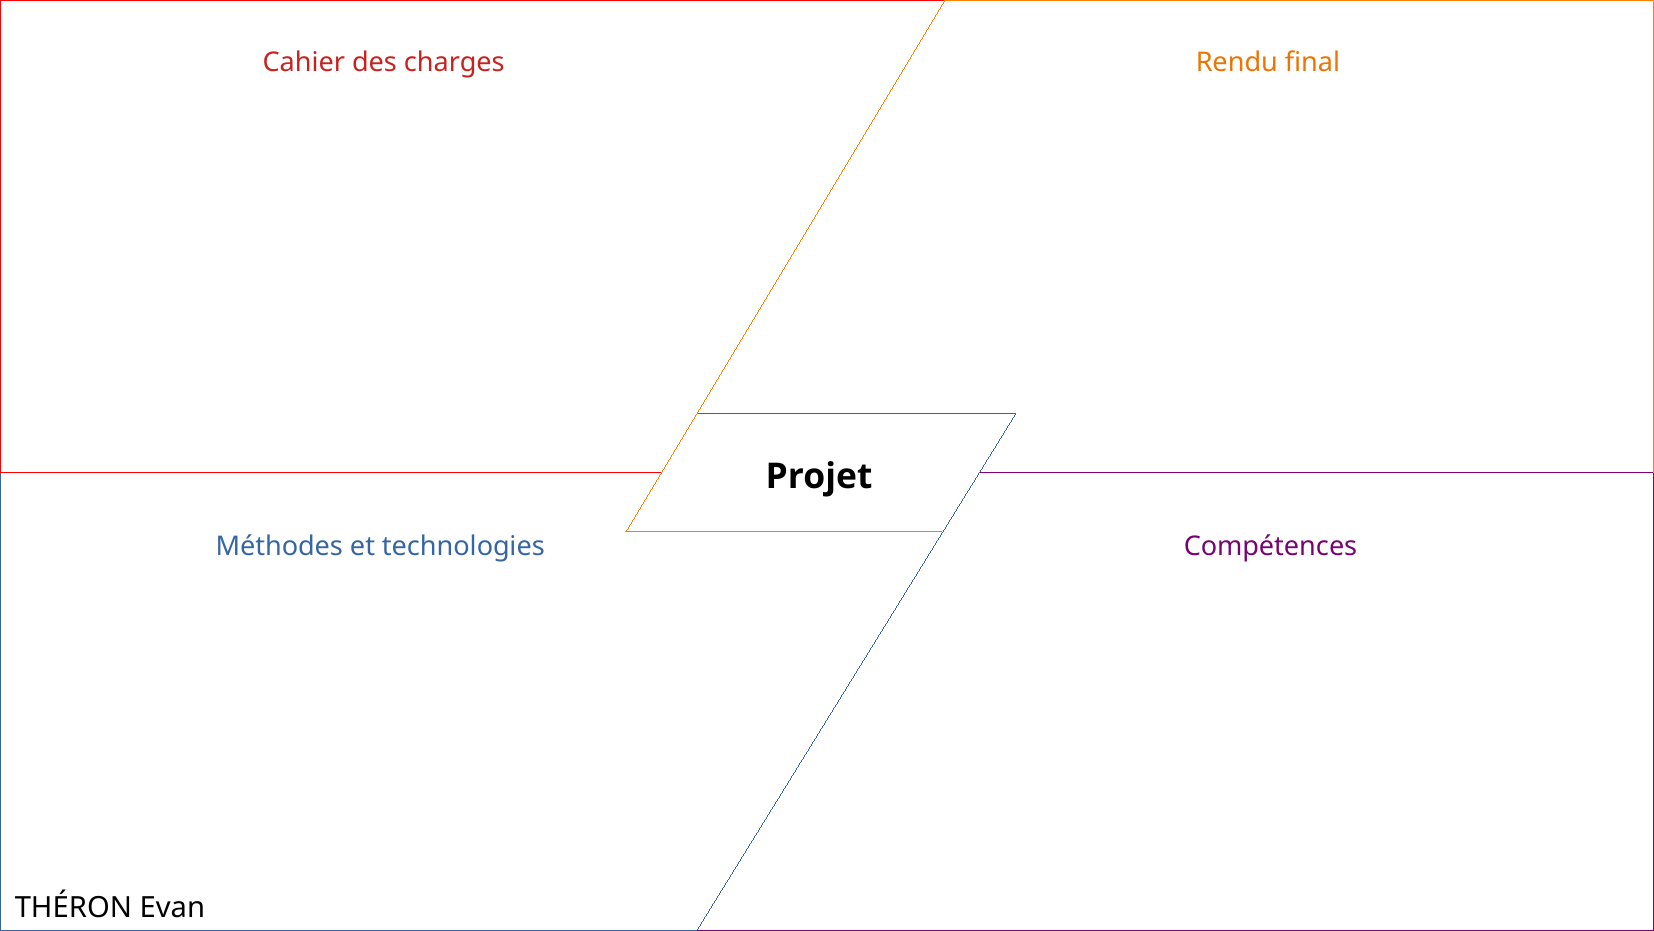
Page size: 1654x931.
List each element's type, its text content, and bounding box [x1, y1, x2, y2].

text_box Compétences [1169, 519, 1382, 569]
text_box Rendu final [1181, 35, 1371, 85]
text_box Méthodes et technologies [200, 519, 567, 569]
text_box THÉRON Evan [0, 878, 237, 931]
text_box Cahier des charges [248, 35, 544, 85]
text_box Projet [702, 442, 945, 503]
